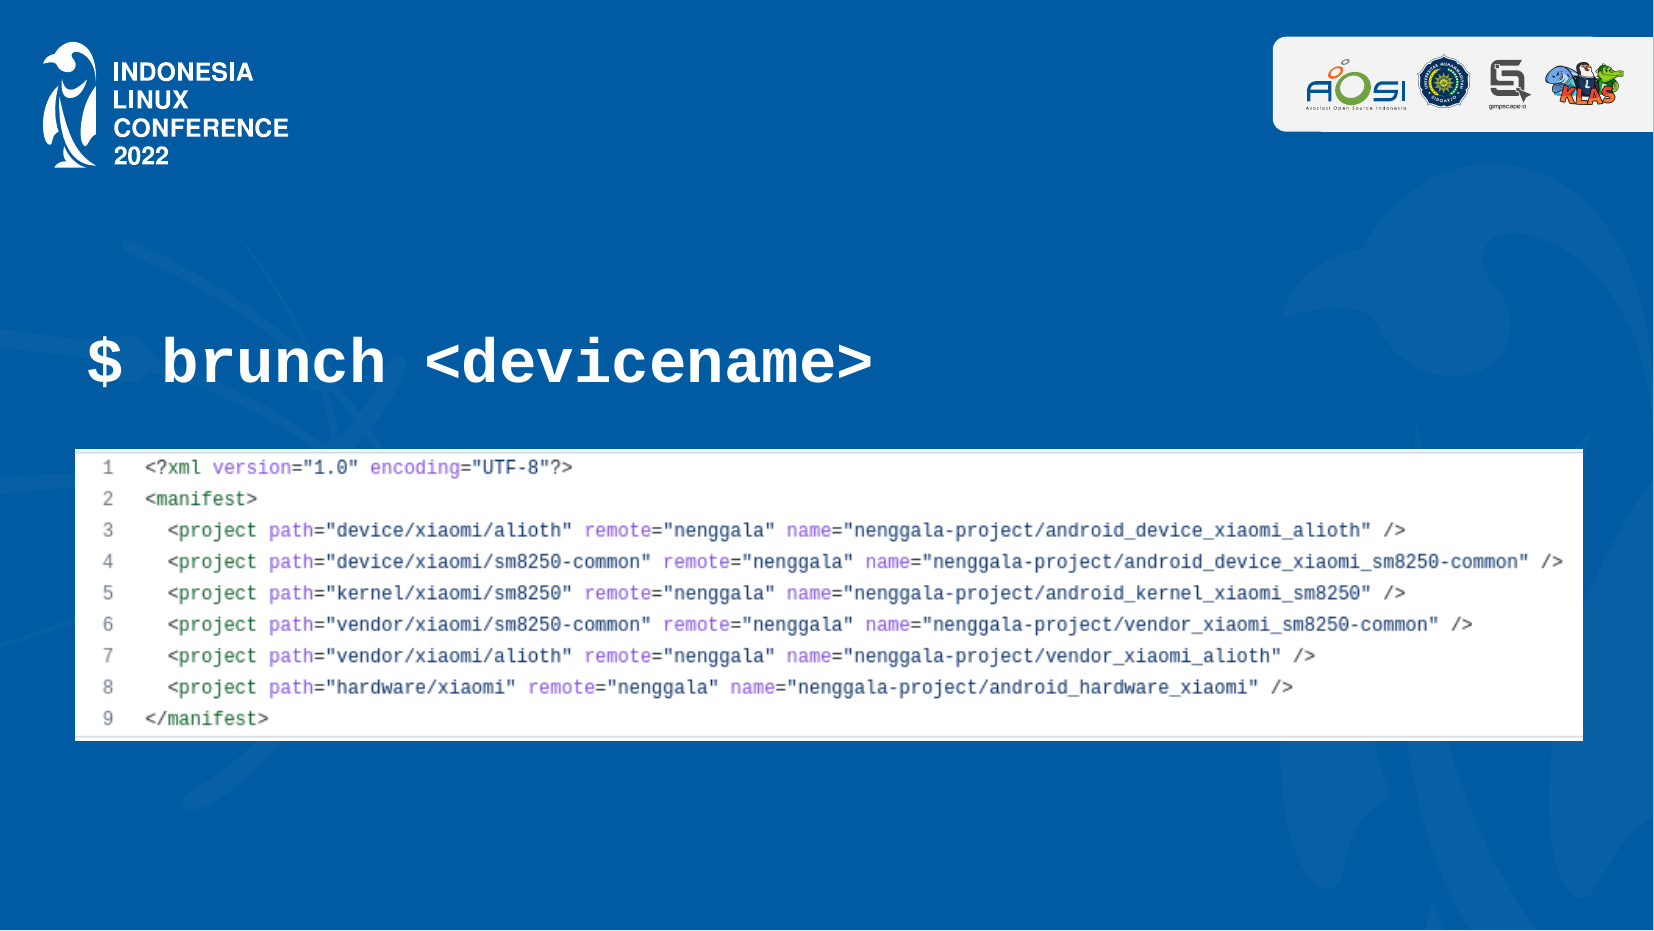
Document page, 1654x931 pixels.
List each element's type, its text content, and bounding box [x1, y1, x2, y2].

picture [1417, 54, 1471, 108]
title $ brunch <devicename> [86, 300, 1576, 431]
picture [1545, 62, 1624, 105]
picture [75, 449, 1583, 741]
